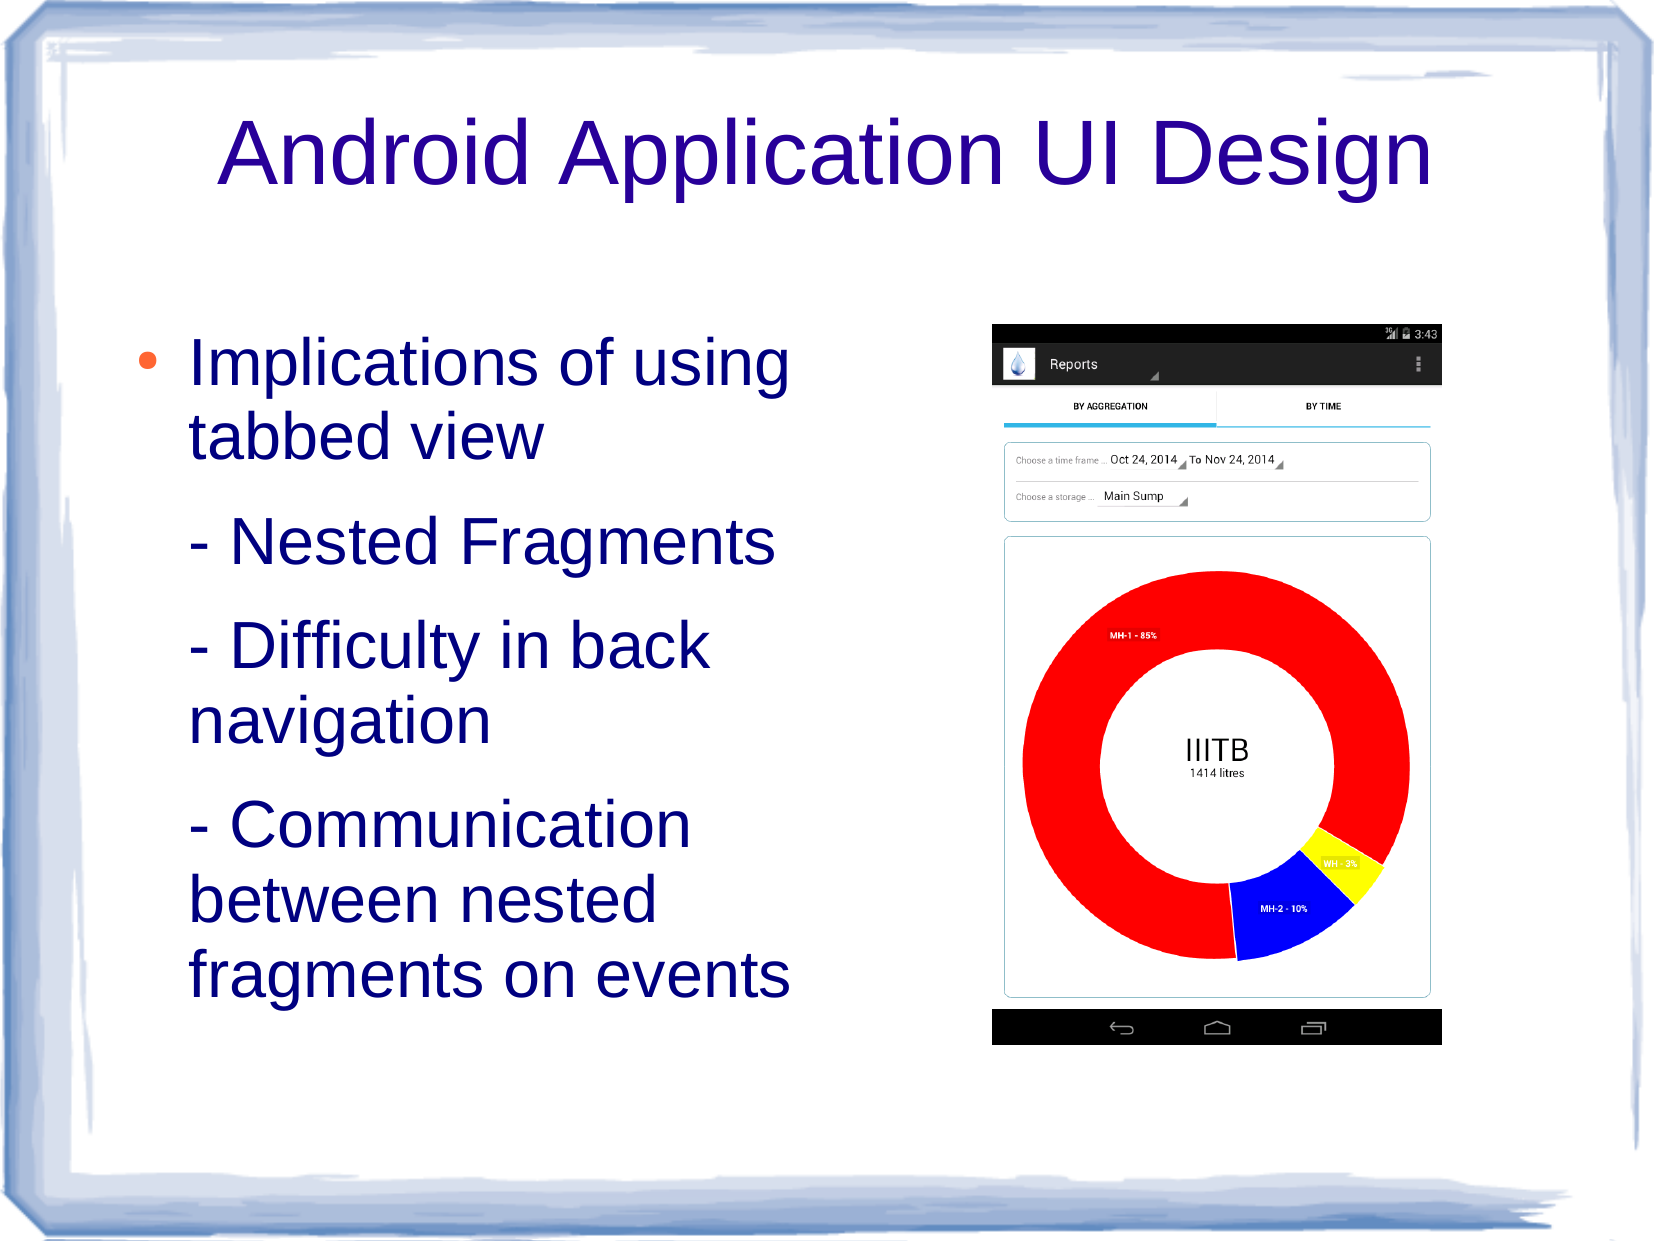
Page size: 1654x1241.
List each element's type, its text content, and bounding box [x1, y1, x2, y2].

title Android Application UI Design [82, 49, 1571, 257]
picture [0, 0, 1654, 1241]
list Implications of using tabbed view - Nested Fragments - Difficulty in back navigation - Communication between nested fragments on events [118, 324, 827, 1045]
